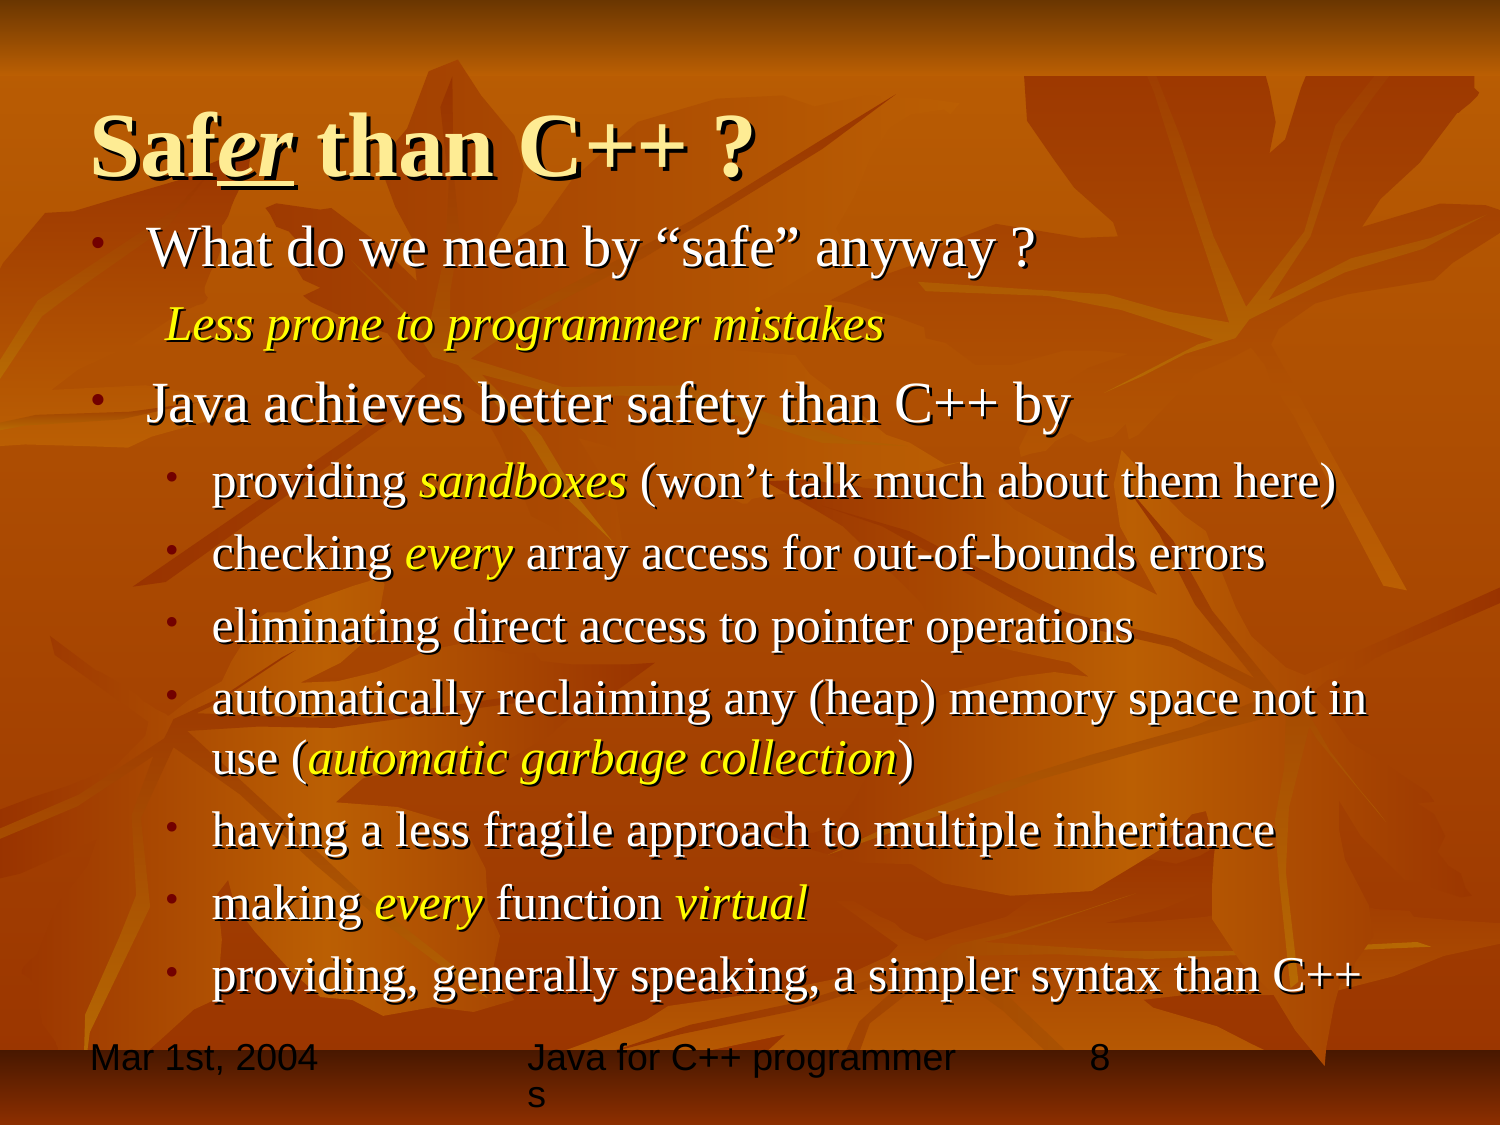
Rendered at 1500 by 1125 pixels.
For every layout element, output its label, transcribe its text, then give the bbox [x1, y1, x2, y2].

list What do we mean by “safe” anyway ? Less prone to programmer mistakes Java achieves better safety than C++ by providing sandboxes (won’t talk much about them here) checking every array access for out-of-bounds errors eliminating direct access to pointer operations automatically reclaiming any (heap) memory space not in use (automatic garbage collection) having a less fragile approach to multiple inheritance making every function virtual providing, generally speaking, a simpler syntax than C++ [75, 200, 1426, 1026]
title Safer than C++ ? [75, 45, 1426, 200]
